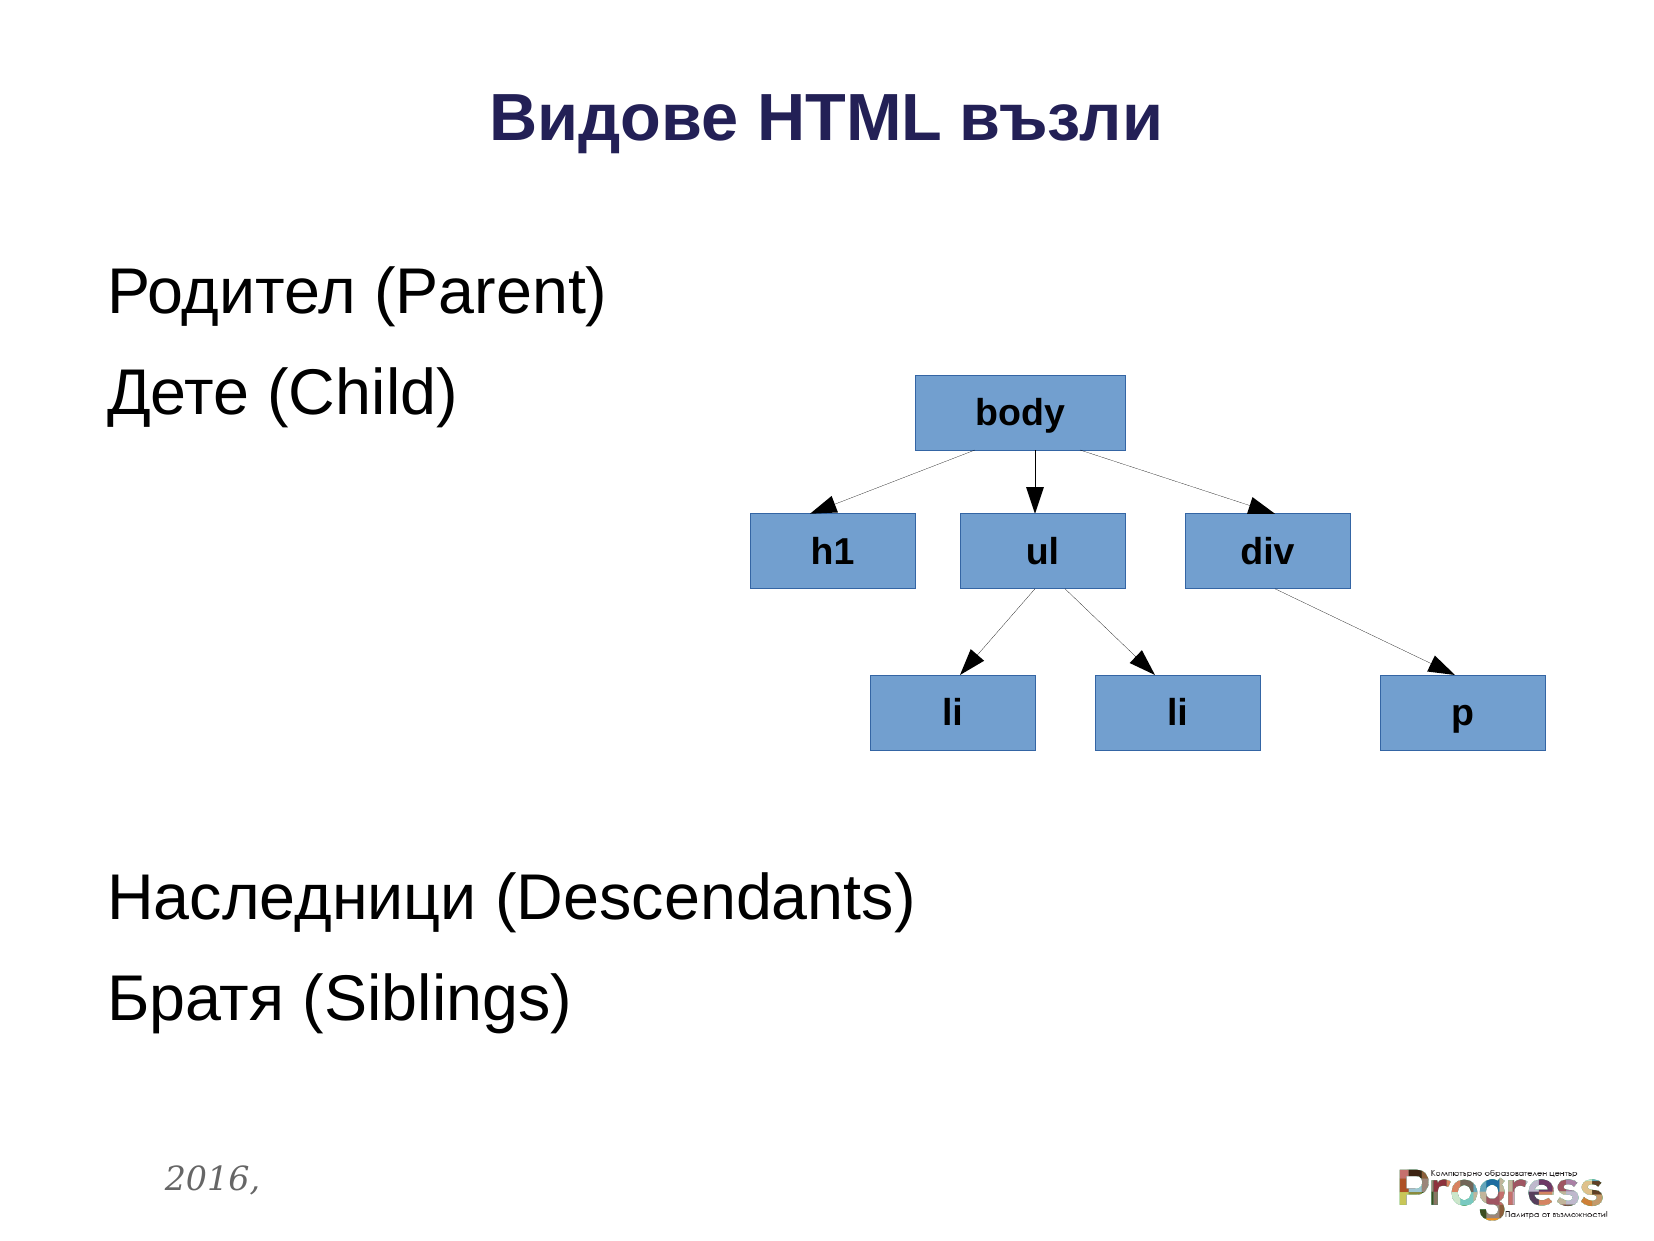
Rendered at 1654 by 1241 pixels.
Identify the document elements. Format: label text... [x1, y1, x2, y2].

text_box 2016, Ива Е. Попова [150, 1152, 586, 1201]
picture [1399, 1168, 1613, 1221]
list Родител (Parent) Дете (Child) Наследници (Descendants) Братя (Siblings) [90, 255, 1531, 1036]
text_box h1 [750, 513, 916, 589]
text_box p [1380, 675, 1546, 751]
text_box div [1185, 513, 1351, 589]
text_box li [1095, 675, 1261, 751]
text_box body [915, 375, 1126, 451]
title Видове HTML възли [82, 55, 1571, 181]
text_box ul [960, 513, 1126, 589]
text_box li [870, 675, 1036, 751]
